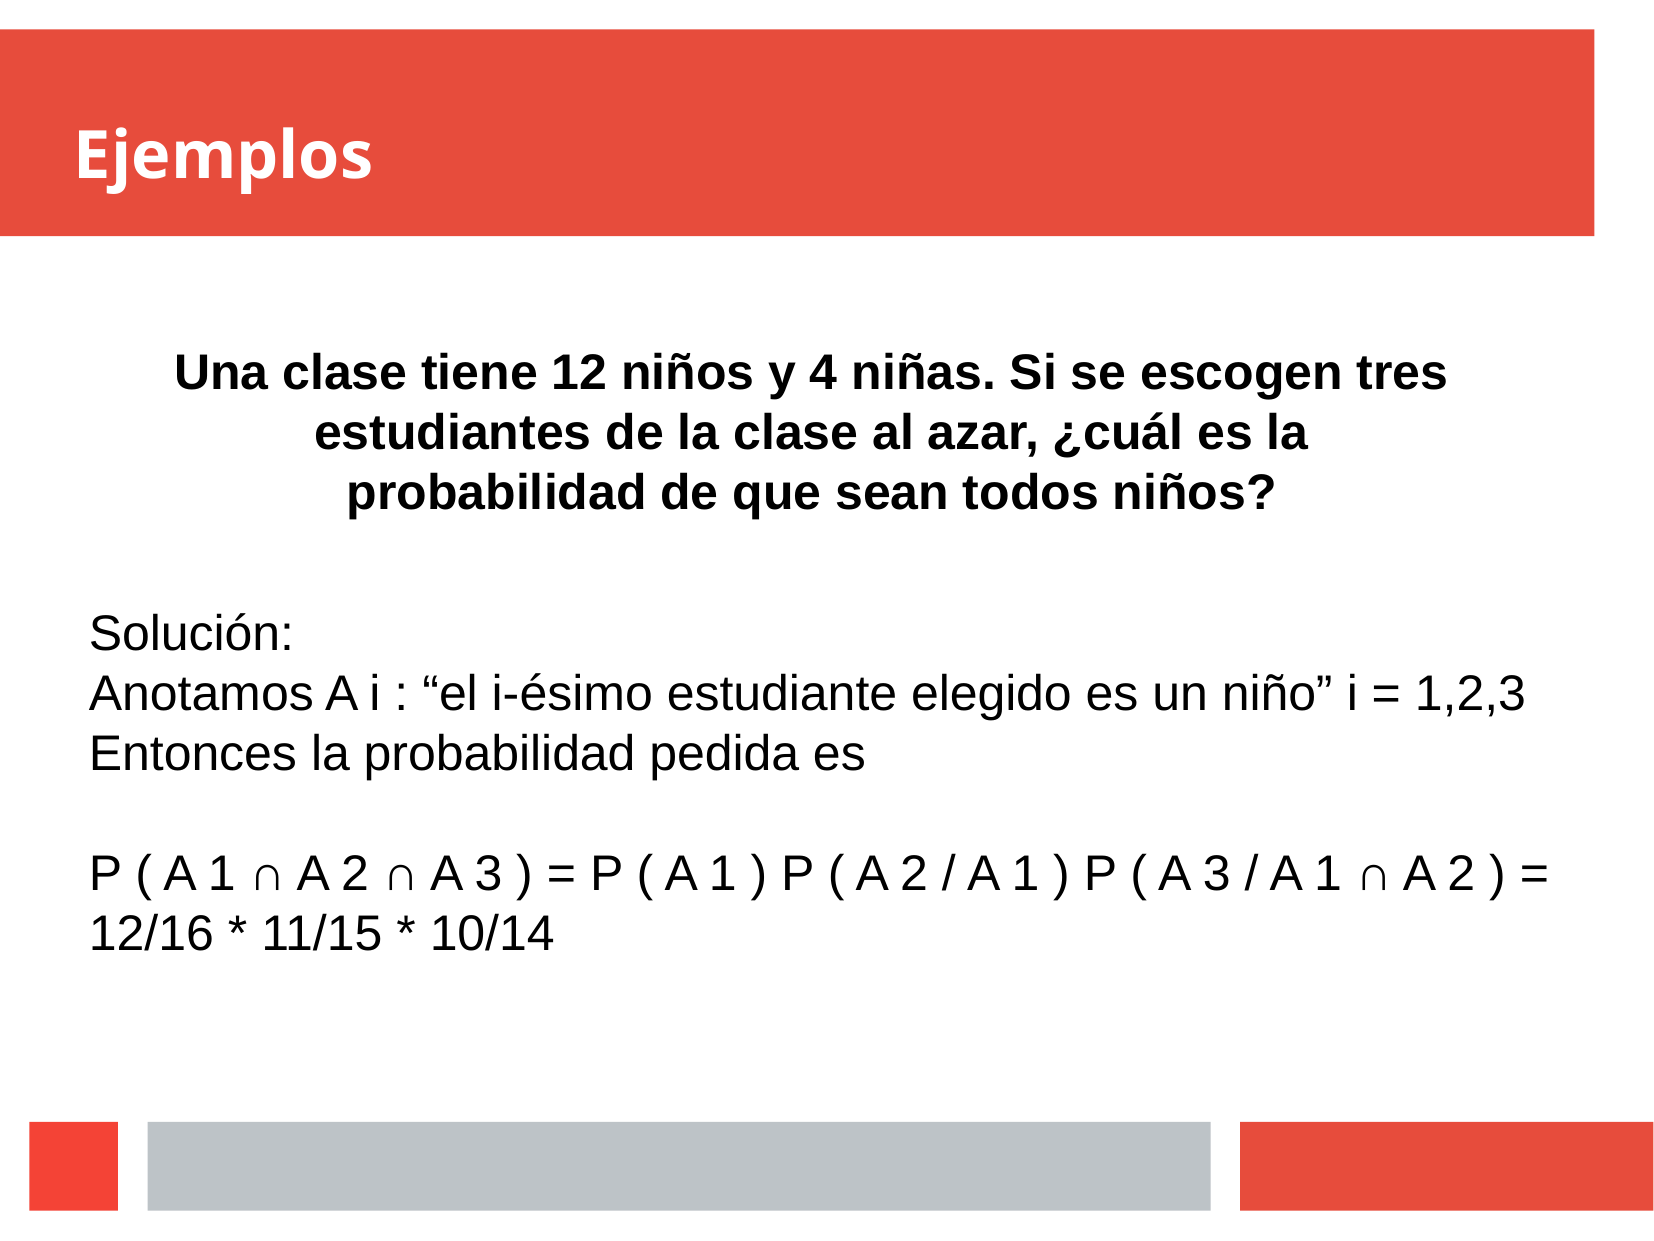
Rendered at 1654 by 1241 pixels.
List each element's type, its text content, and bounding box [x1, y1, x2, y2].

list Solución: Anotamos A i : “el i-ésimo estudiante elegido es un niño” i = 1,2,3 Entonces la probabilidad pedida es P ( A 1 ∩ A 2 ∩ A 3 ) = P ( A 1 ) P ( A 2 / A 1 ) P ( A 3 / A 1 ∩ A 2 ) = 12/16 * 11/15 * 10/14 [73, 585, 1580, 952]
title Ejemplos [59, 59, 1595, 207]
list Una clase tiene 12 niños y 4 niñas. Si se escogen tres estudiantes de la clase al azar, ¿cuál es la probabilidad de que sean todos niños? [59, 324, 1565, 691]
